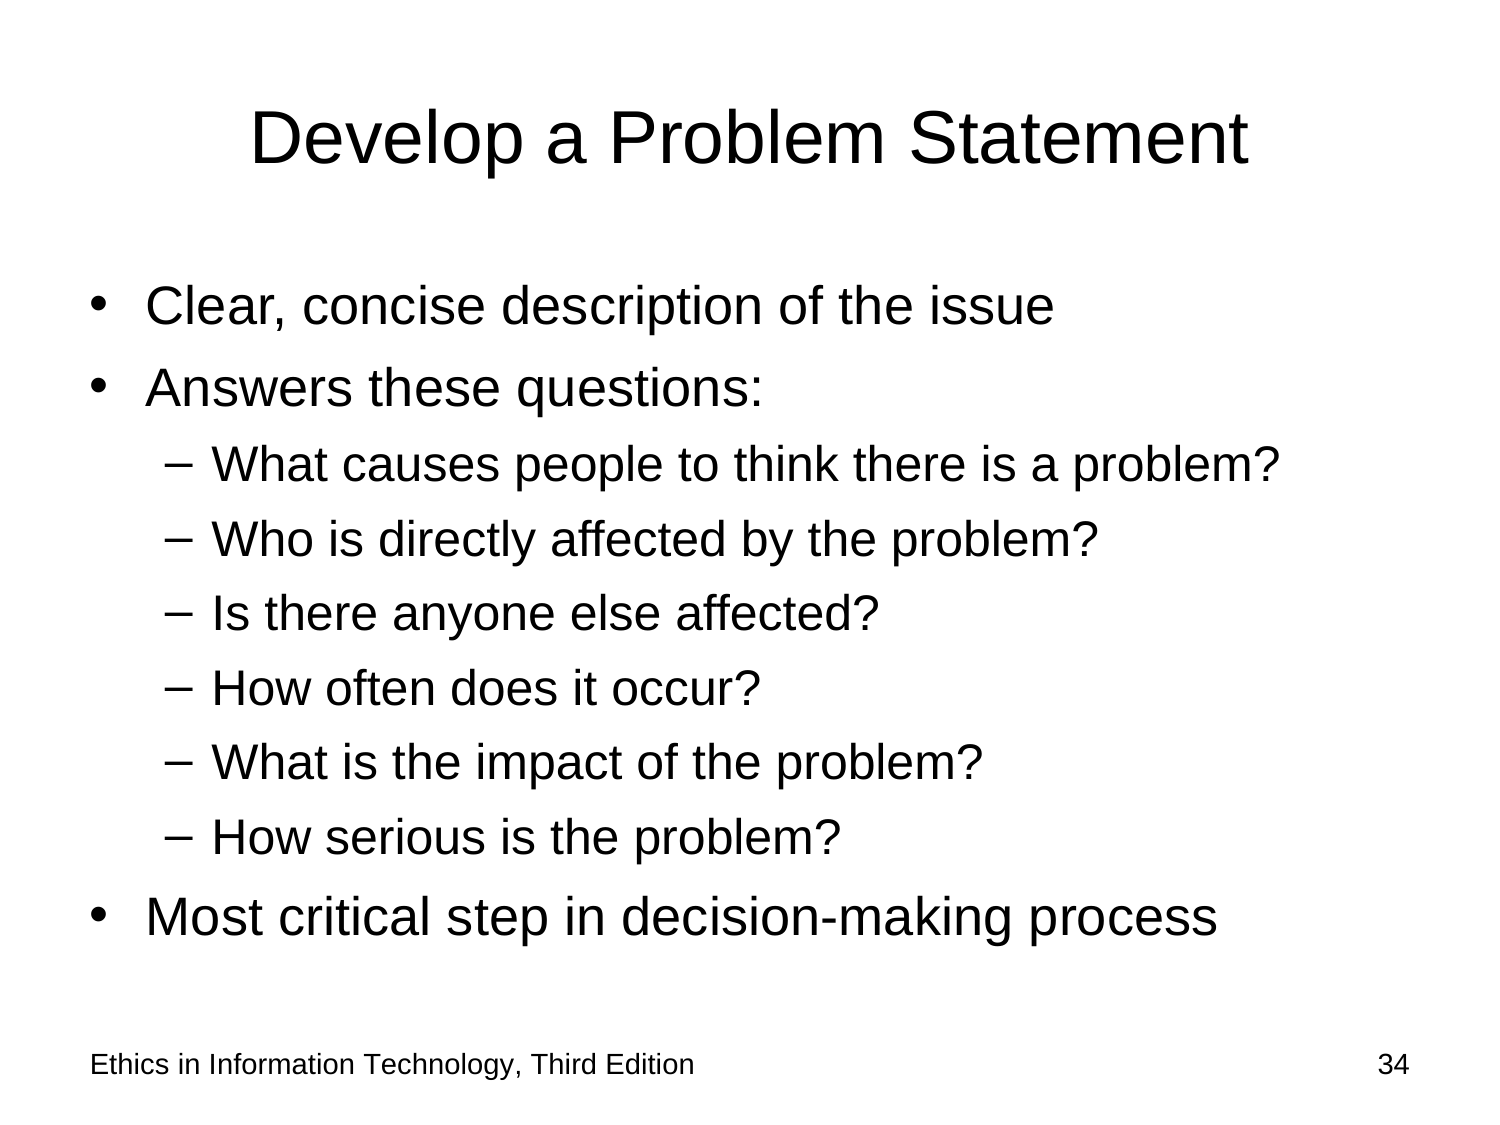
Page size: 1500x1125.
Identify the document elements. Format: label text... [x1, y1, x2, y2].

list Clear, concise description of the issue Answers these questions: What causes people to think there is a problem? Who is directly affected by the problem? Is there anyone else affected? How often does it occur? What is the impact of the problem? How serious is the problem? Most critical step in decision-making process [75, 262, 1425, 1005]
text_box <number> [1074, 1037, 1425, 1103]
text_box Ethics in Information Technology, Third Edition [74, 1037, 1074, 1103]
title Develop a Problem Statement [75, 45, 1425, 233]
